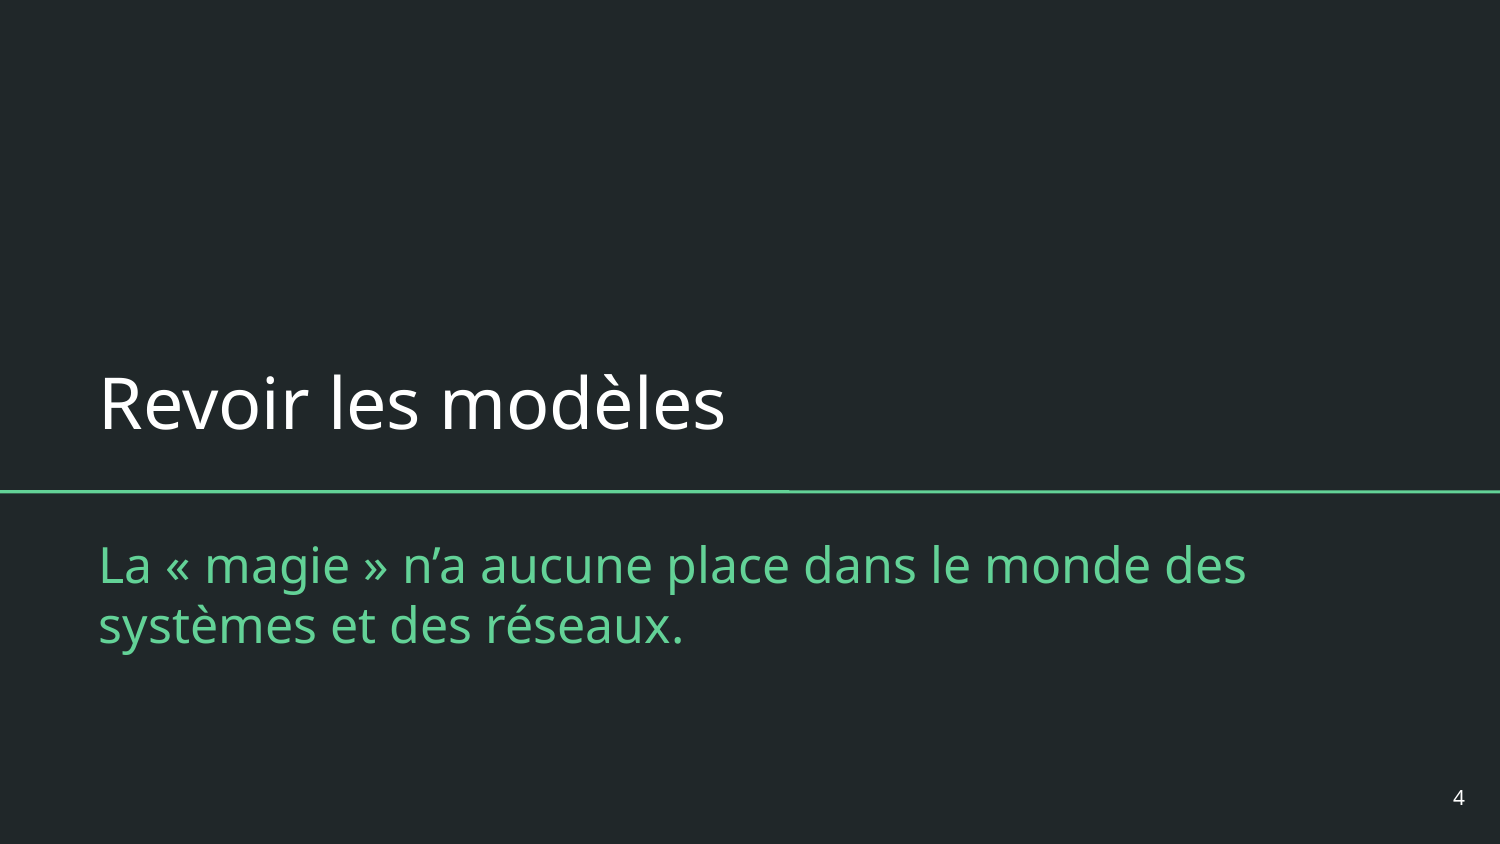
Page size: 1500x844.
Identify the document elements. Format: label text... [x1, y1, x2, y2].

slide_number <numéro> [1389, 764, 1480, 830]
text_box La « magie » n’a aucune place dans le monde des systèmes et des réseaux. [83, 518, 1447, 669]
title Revoir les modèles [83, 337, 1417, 466]
